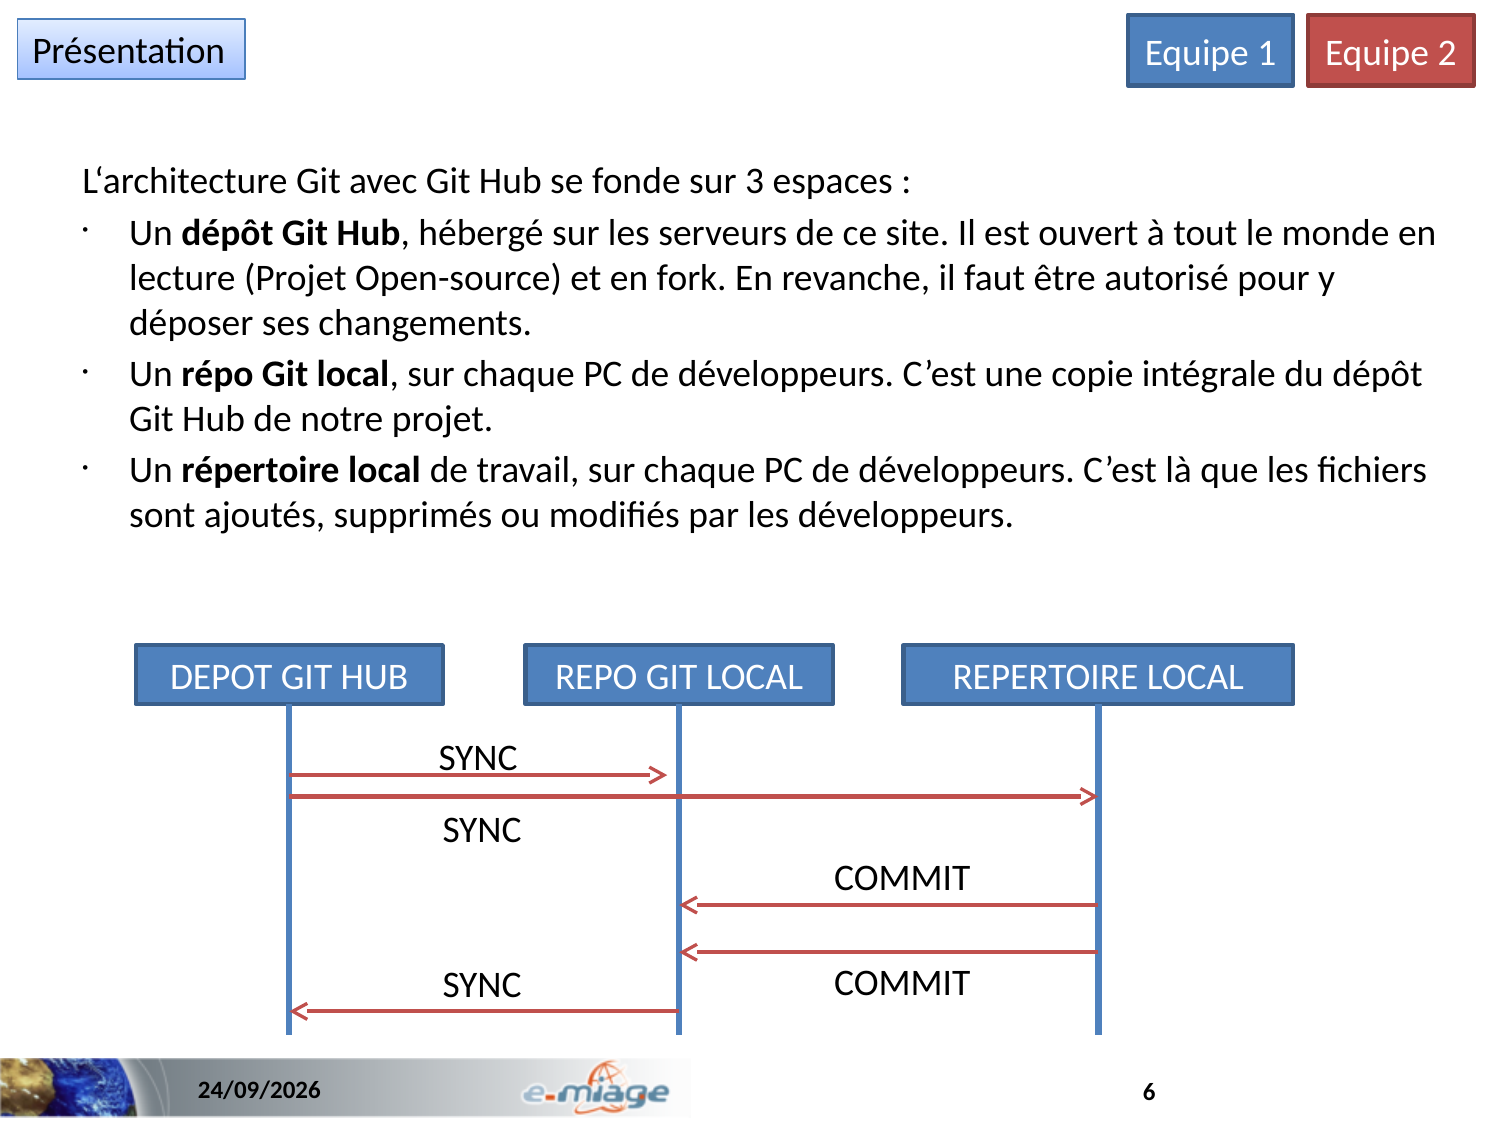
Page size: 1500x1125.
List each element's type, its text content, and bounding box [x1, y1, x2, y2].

text_box Présentation [17, 19, 245, 79]
text_box SYNC [427, 797, 537, 858]
text_box SYNC [423, 725, 533, 785]
text_box COMMIT [819, 950, 986, 1011]
text_box SYNC [427, 952, 537, 1013]
text_box DEPOT GIT HUB [135, 645, 443, 705]
text_box COMMIT [819, 845, 986, 906]
text_box Equipe 1 [1127, 14, 1294, 86]
text_box REPO GIT LOCAL [525, 645, 833, 705]
text_box Equipe 2 [1308, 14, 1474, 86]
text_box L‘architecture Git avec Git Hub se fonde sur 3 espaces : Un dépôt Git Hub, hébergé sur les serveurs de ce site. Il est ouvert à tout le monde en lecture (Projet Open-source) et en fork. En revanche, il faut être autorisé pour y déposer ses changements. Un répo Git local, sur chaque PC de développeurs. C’est une copie intégrale du dépôt Git Hub de notre projet. Un répertoire local de travail, sur chaque PC de développeurs. C’est là que les fichiers sont ajoutés, supprimés ou modifiés par les développeurs. [67, 148, 1465, 543]
text_box REPERTOIRE LOCAL [903, 645, 1294, 705]
picture [0, 1058, 691, 1118]
